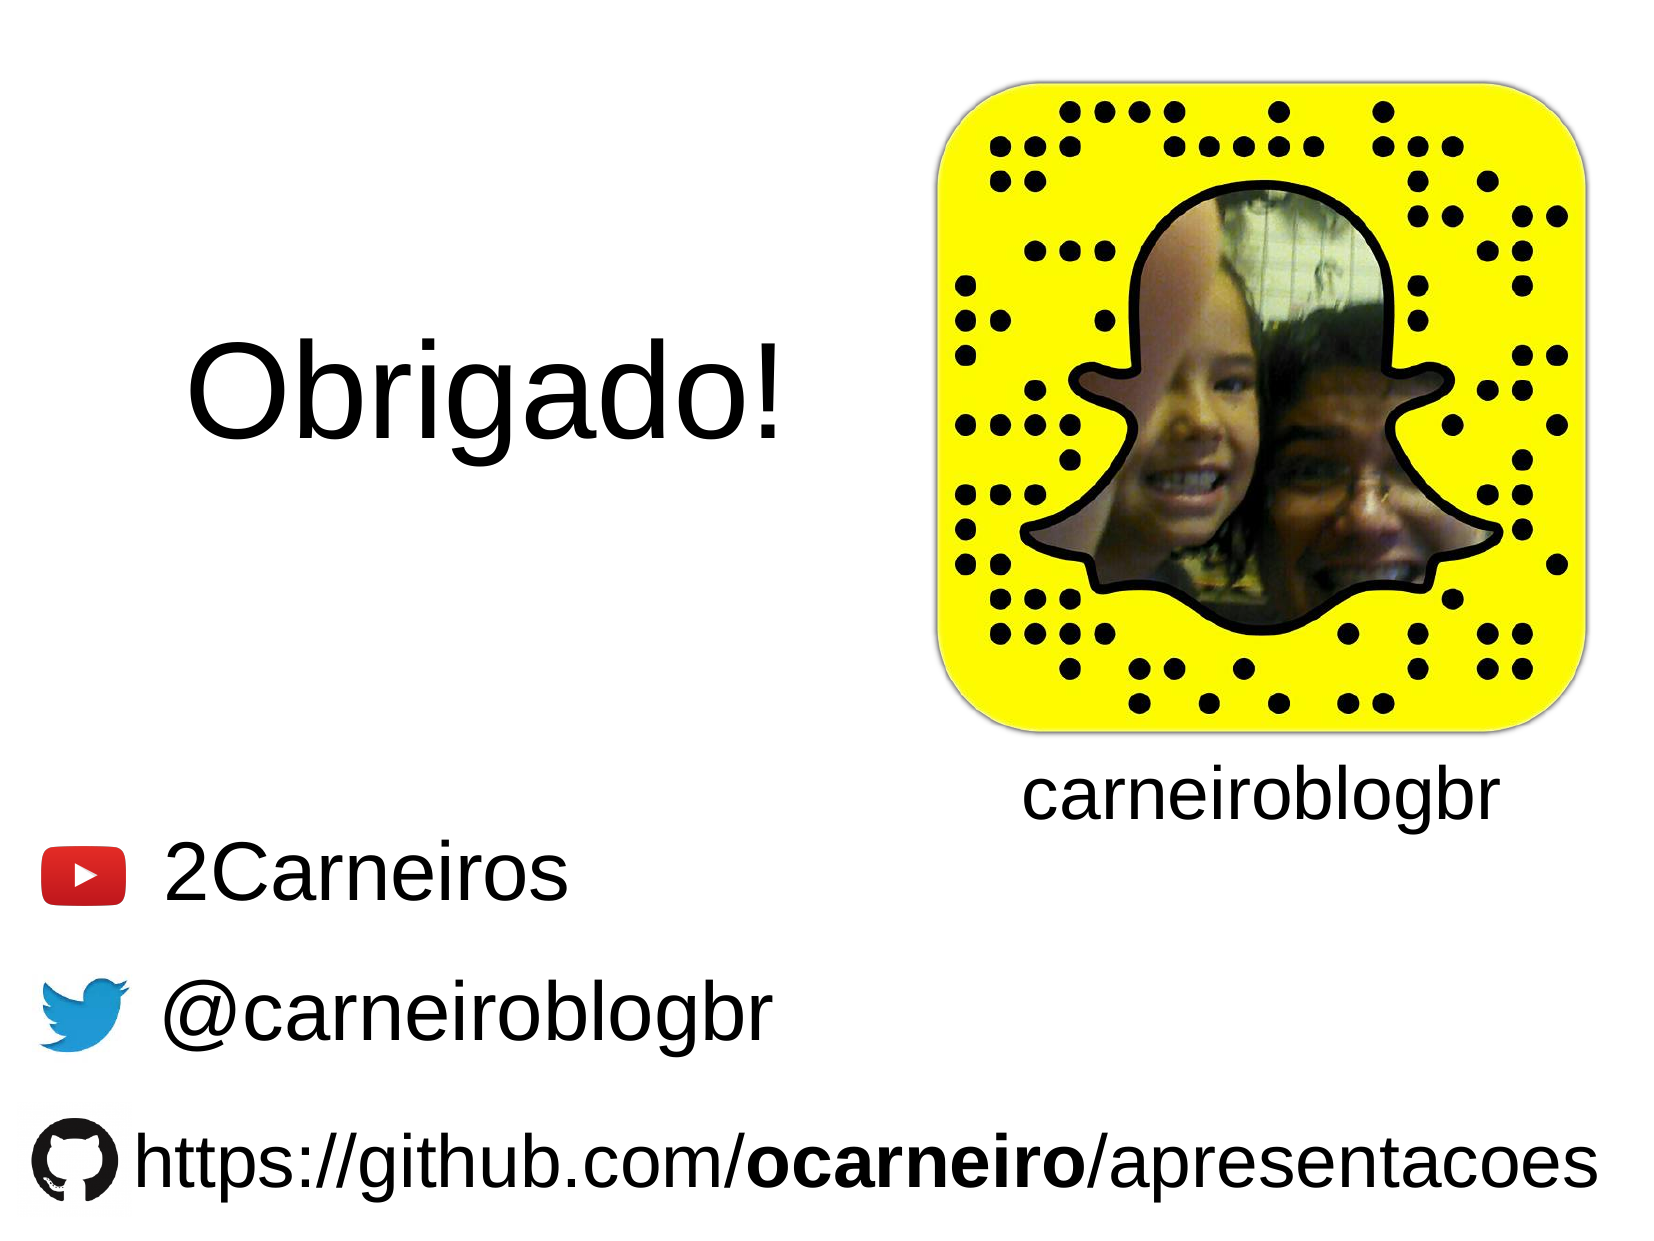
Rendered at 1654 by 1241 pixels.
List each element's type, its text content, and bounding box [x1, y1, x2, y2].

picture [41, 846, 126, 906]
text_box https://github.com/ocarneiro/apresentacoes [132, 1112, 1624, 1212]
picture [17, 1102, 132, 1217]
picture [811, 0, 1654, 891]
text_box Obrigado! [169, 306, 804, 476]
text_box carneiroblogbr [1007, 743, 1545, 846]
text_box 2Carneiros [149, 817, 635, 938]
text_box @carneiroblogbr [143, 957, 800, 1066]
picture [32, 963, 136, 1067]
